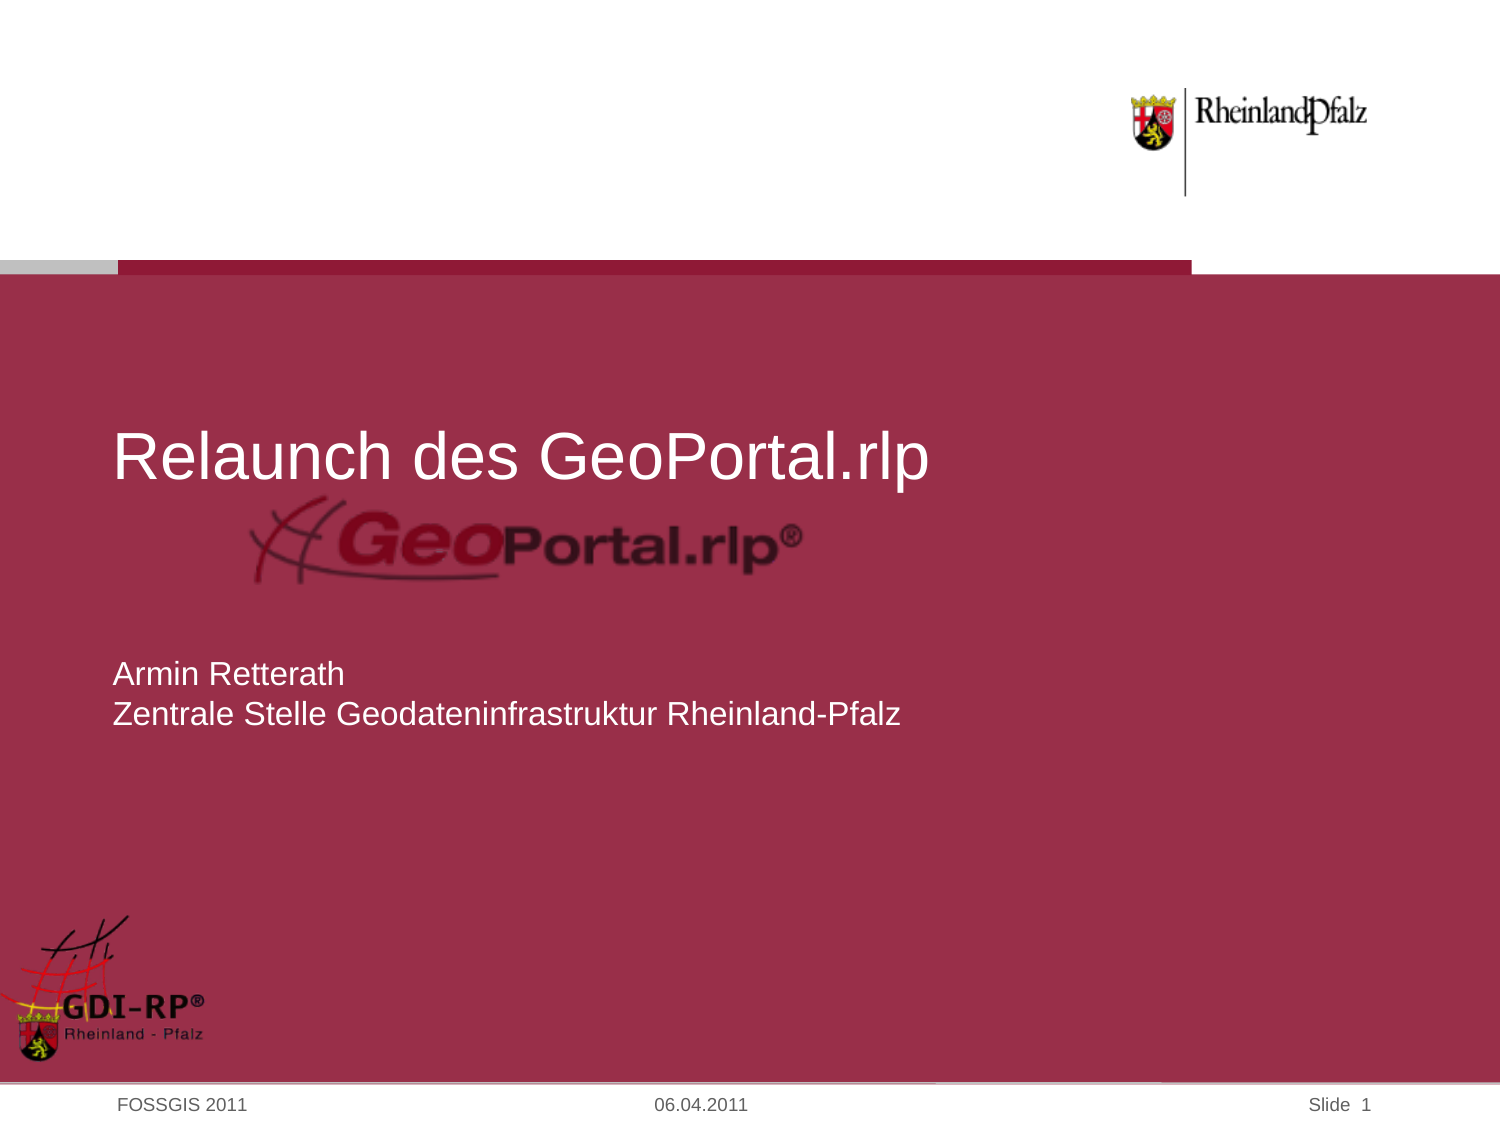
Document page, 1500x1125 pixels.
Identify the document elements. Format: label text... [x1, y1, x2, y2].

picture [0, 915, 207, 1063]
picture [246, 492, 807, 592]
picture [1131, 88, 1447, 198]
text_box Relaunch des GeoPortal.rlp Armin Retterath Zentrale Stelle Geodateninfrastruktur Rheinland-Pfalz [112, 412, 1500, 772]
